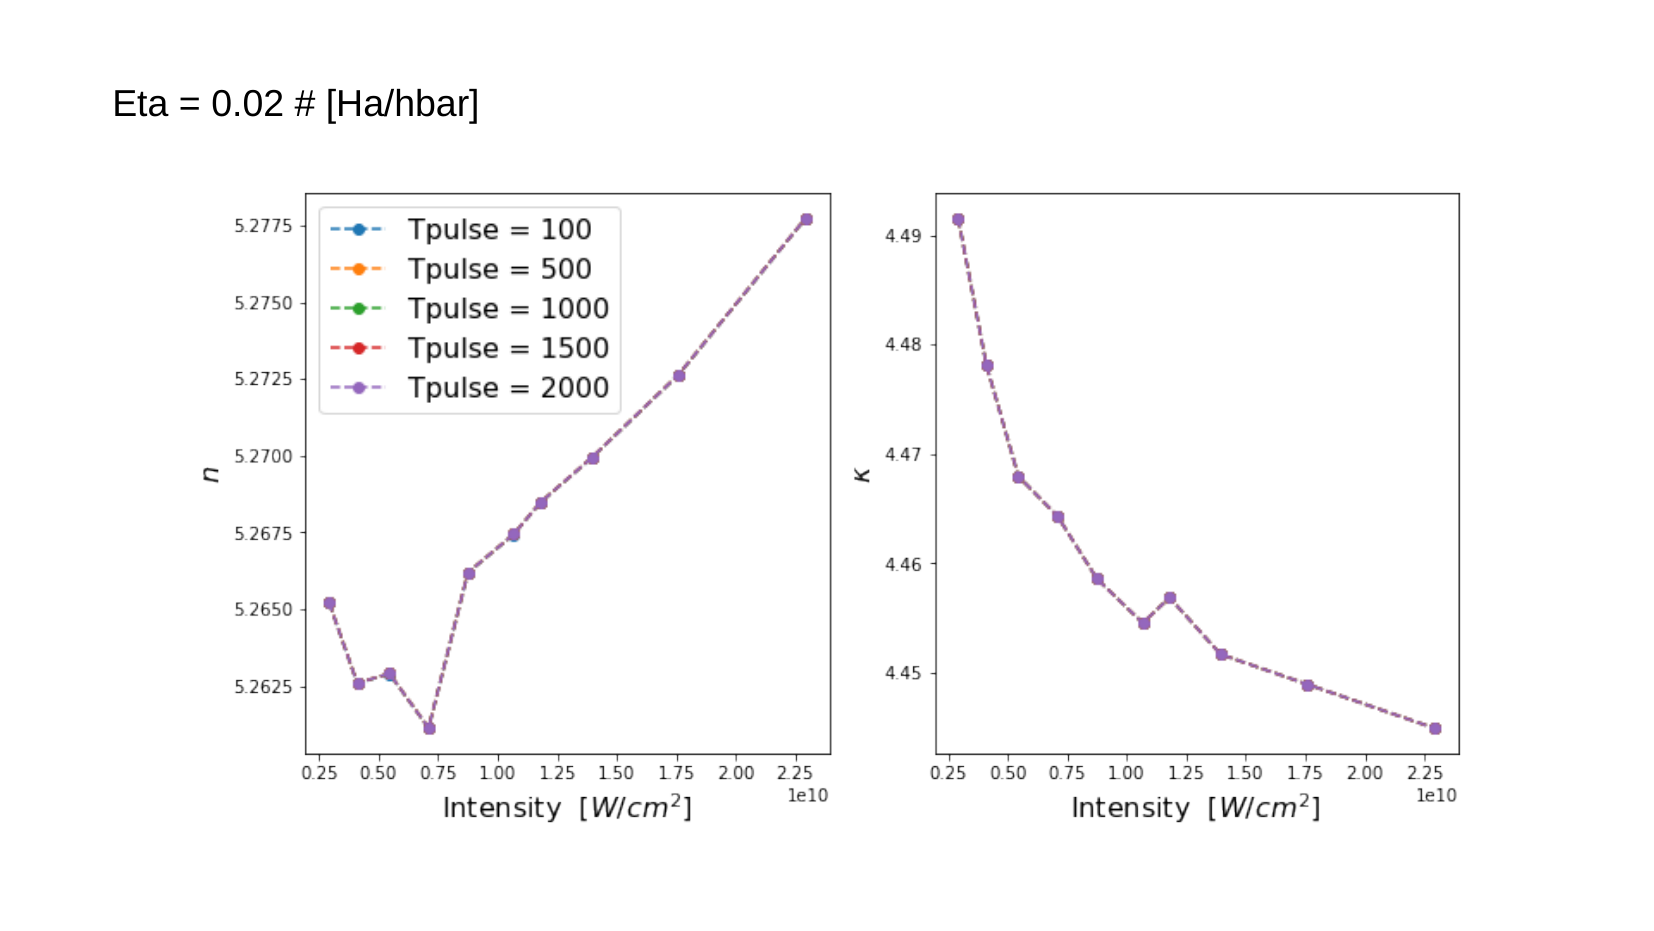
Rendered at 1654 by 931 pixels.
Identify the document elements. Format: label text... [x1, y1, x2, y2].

text_box Eta = 0.02 # [Ha/hbar] [97, 75, 496, 132]
picture [188, 181, 1471, 841]
